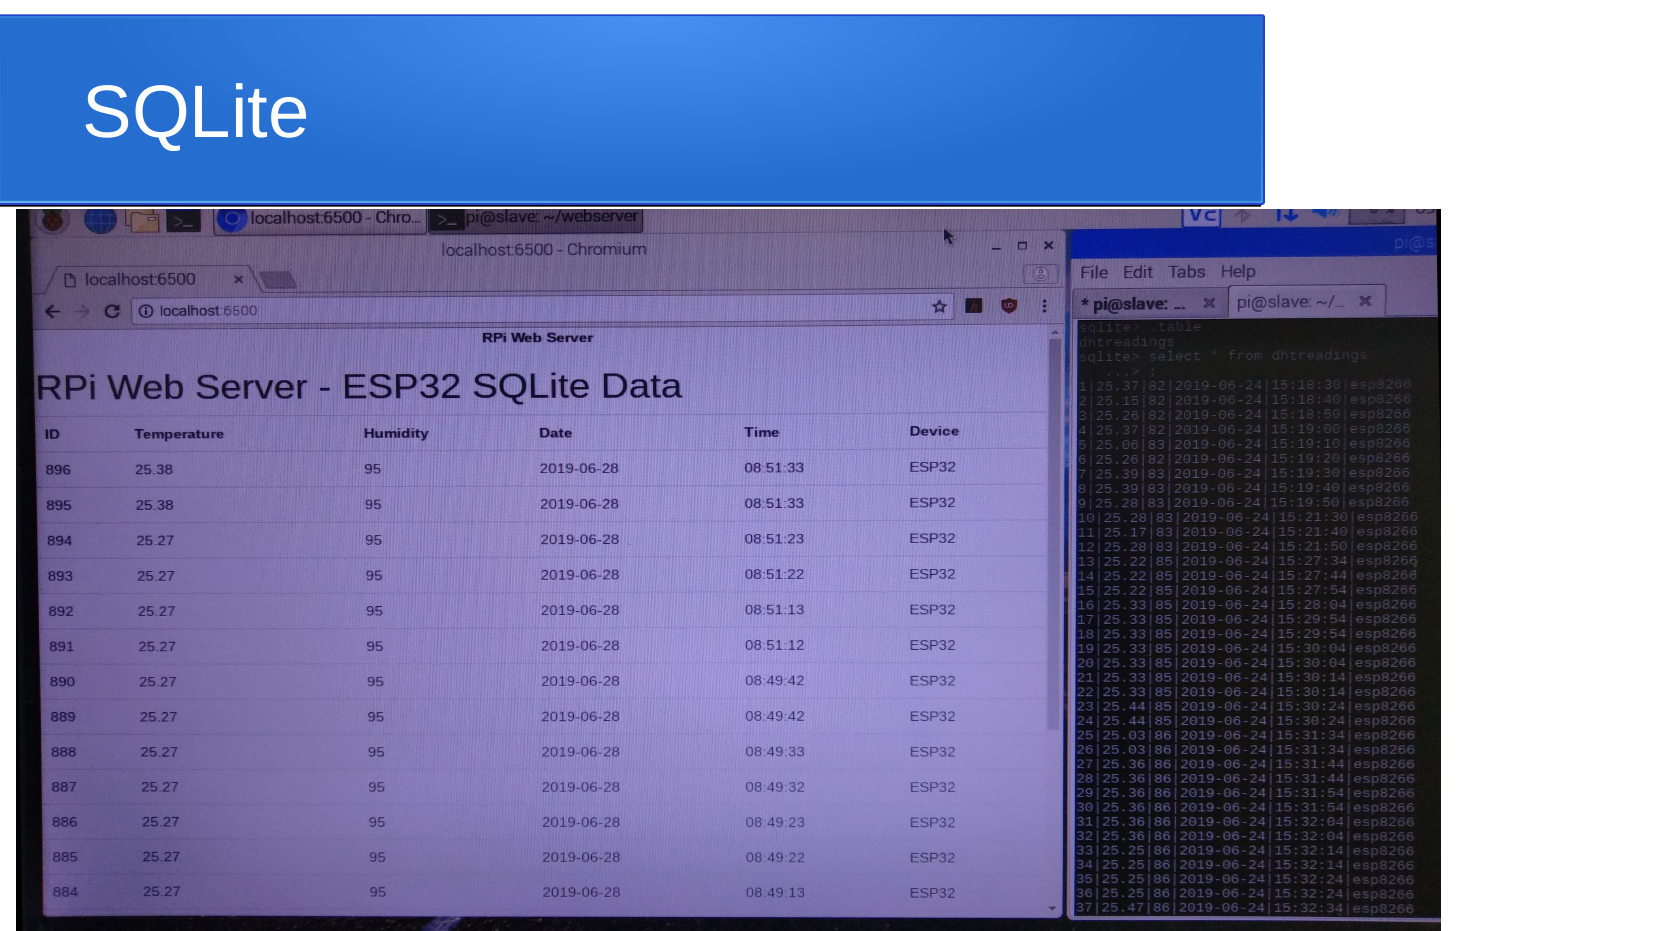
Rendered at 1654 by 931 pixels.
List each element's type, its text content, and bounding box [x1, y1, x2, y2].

picture [16, 209, 1441, 931]
title SQLite [82, 35, 1235, 189]
